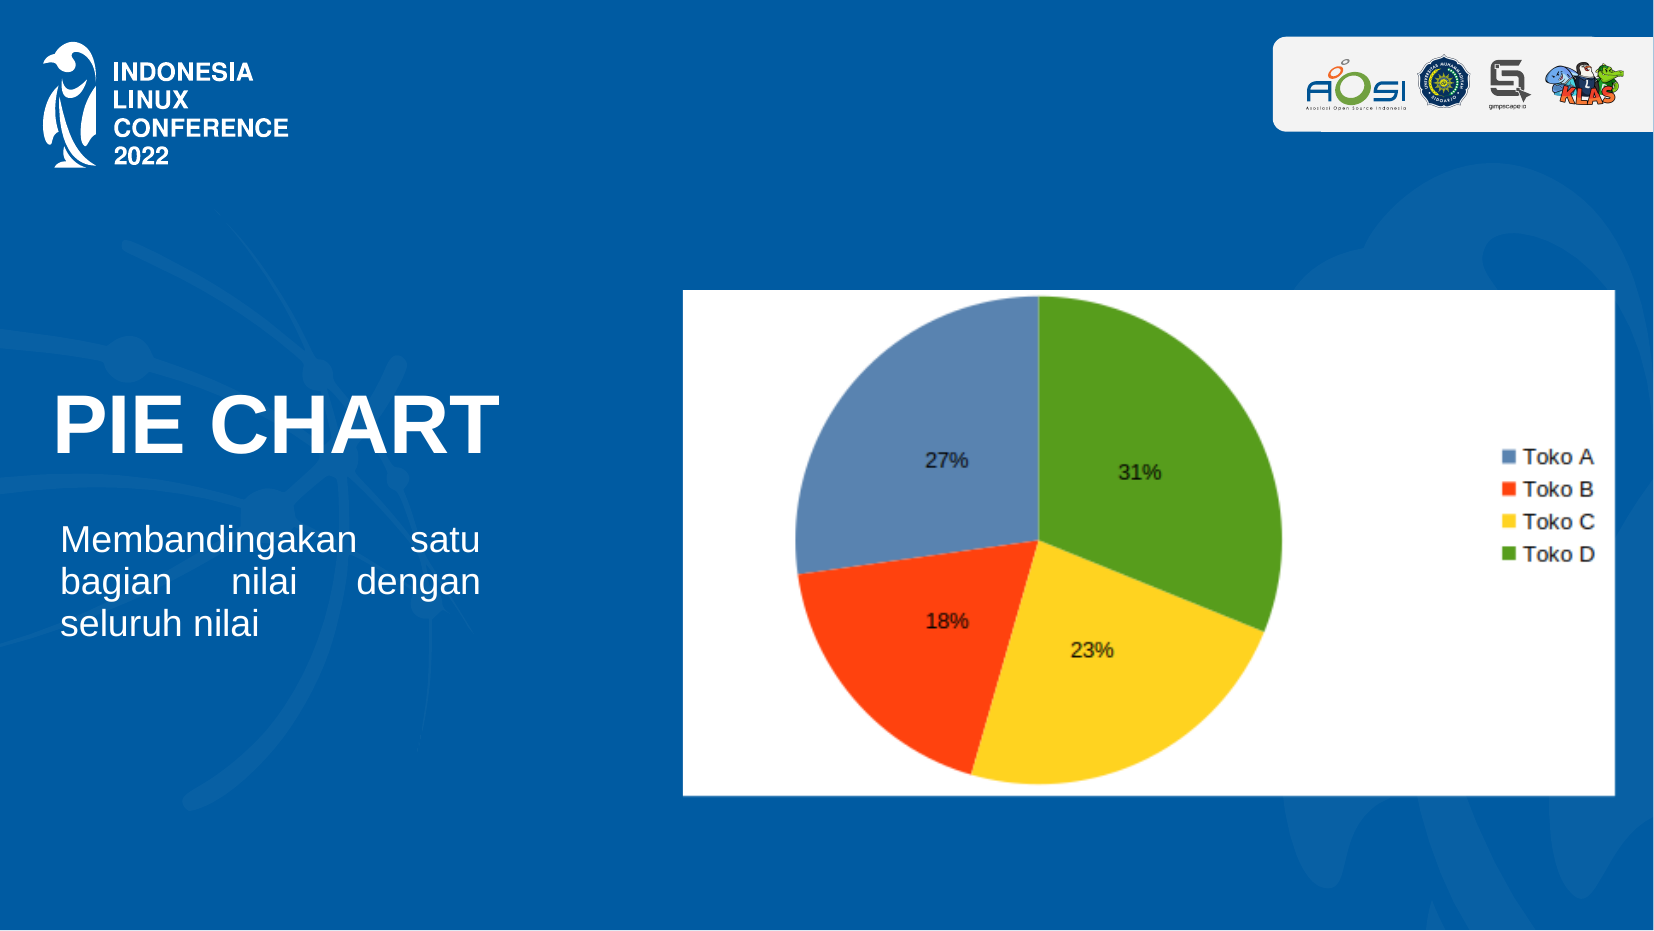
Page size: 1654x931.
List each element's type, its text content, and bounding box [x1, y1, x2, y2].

text_box PIE CHART [37, 370, 516, 479]
picture [1417, 54, 1471, 108]
picture [1545, 62, 1624, 105]
text_box Membandingakan satu bagian nilai dengan seluruh nilai [45, 511, 496, 653]
picture [682, 290, 1617, 798]
